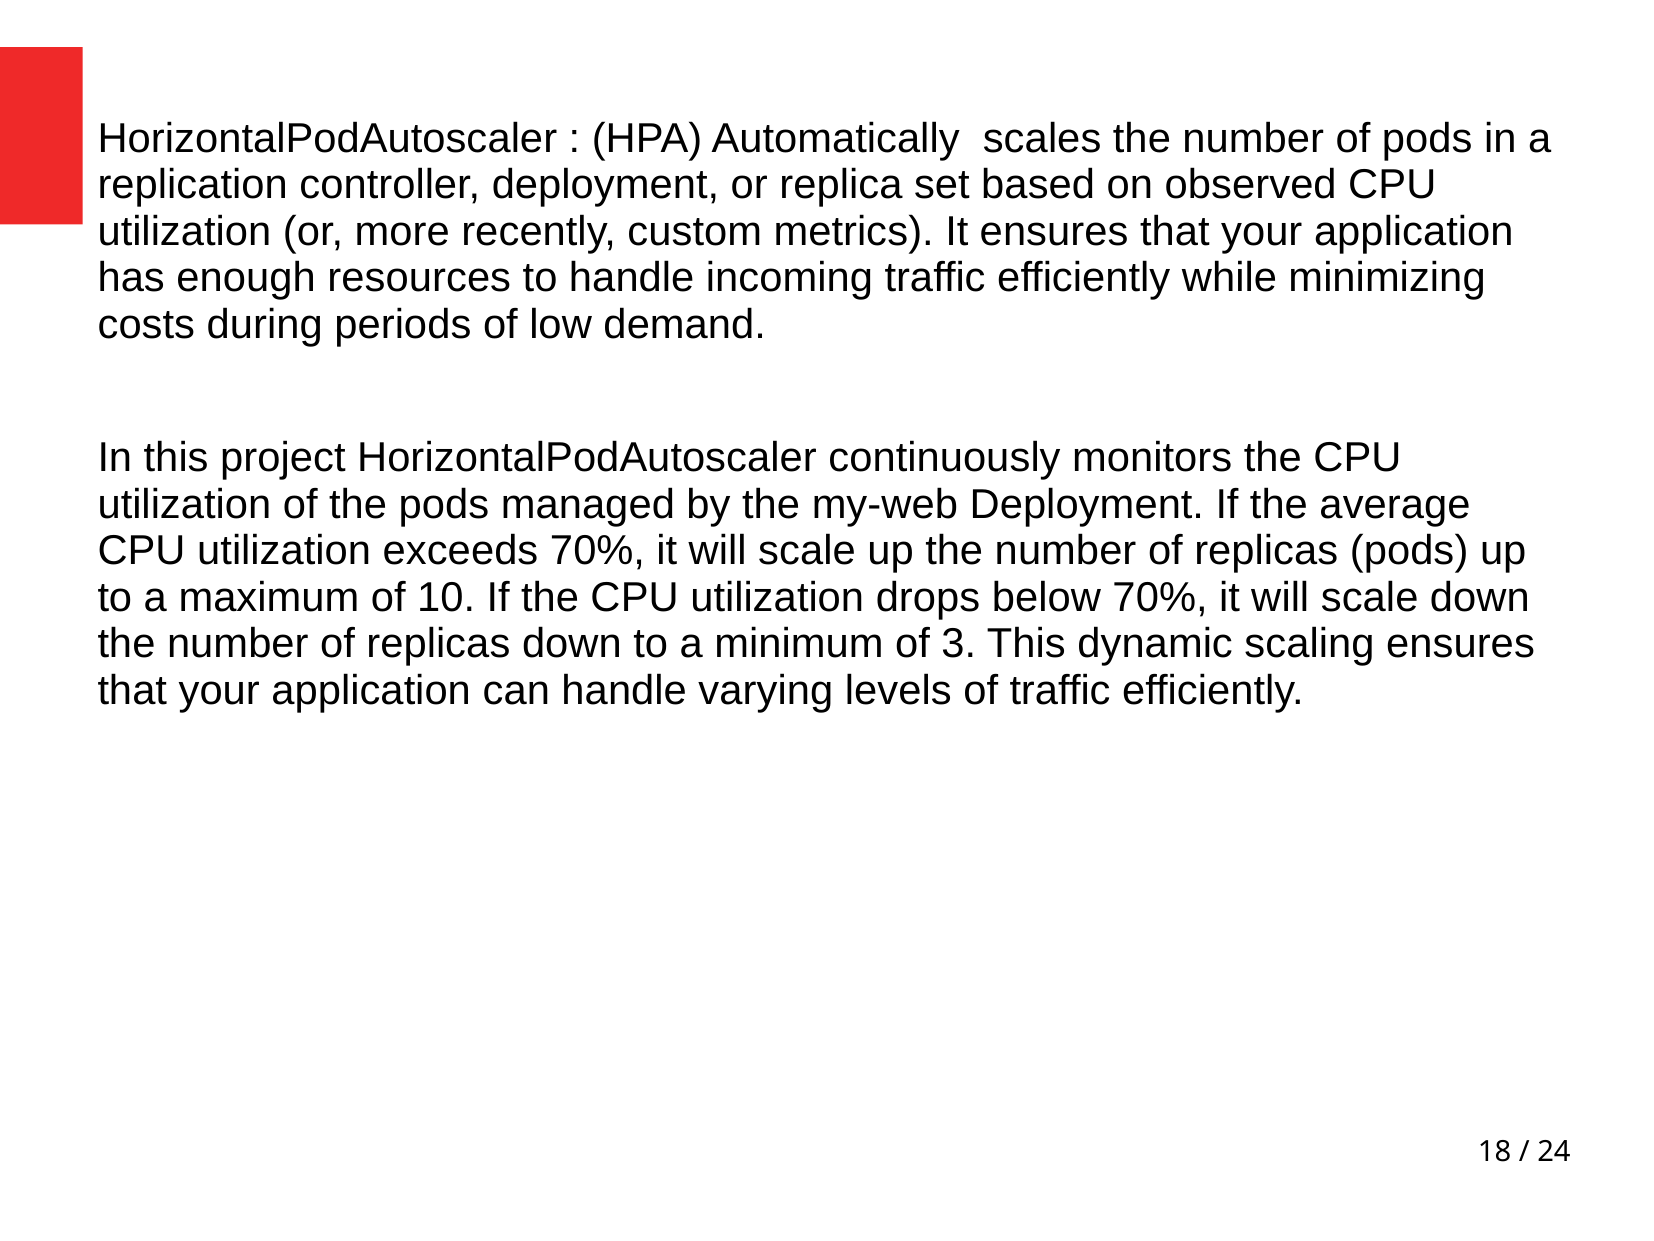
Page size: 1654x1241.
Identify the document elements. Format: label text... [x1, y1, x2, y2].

text_box In this project HorizontalPodAutoscaler continuously monitors the CPU utilization of the pods managed by the my-web Deployment. If the average CPU utilization exceeds 70%, it will scale up the number of replicas (pods) up to a maximum of 10. If the CPU utilization drops below 70%, it will scale down the number of replicas down to a minimum of 3. This dynamic scaling ensures that your application can handle varying levels of traffic efficiently. [82, 426, 1583, 721]
text_box HorizontalPodAutoscaler : (HPA) Automatically scales the number of pods in a replication controller, deployment, or replica set based on observed CPU utilization (or, more recently, custom metrics). It ensures that your application has enough resources to handle incoming traffic efficiently while minimizing costs during periods of low demand. [82, 107, 1571, 355]
